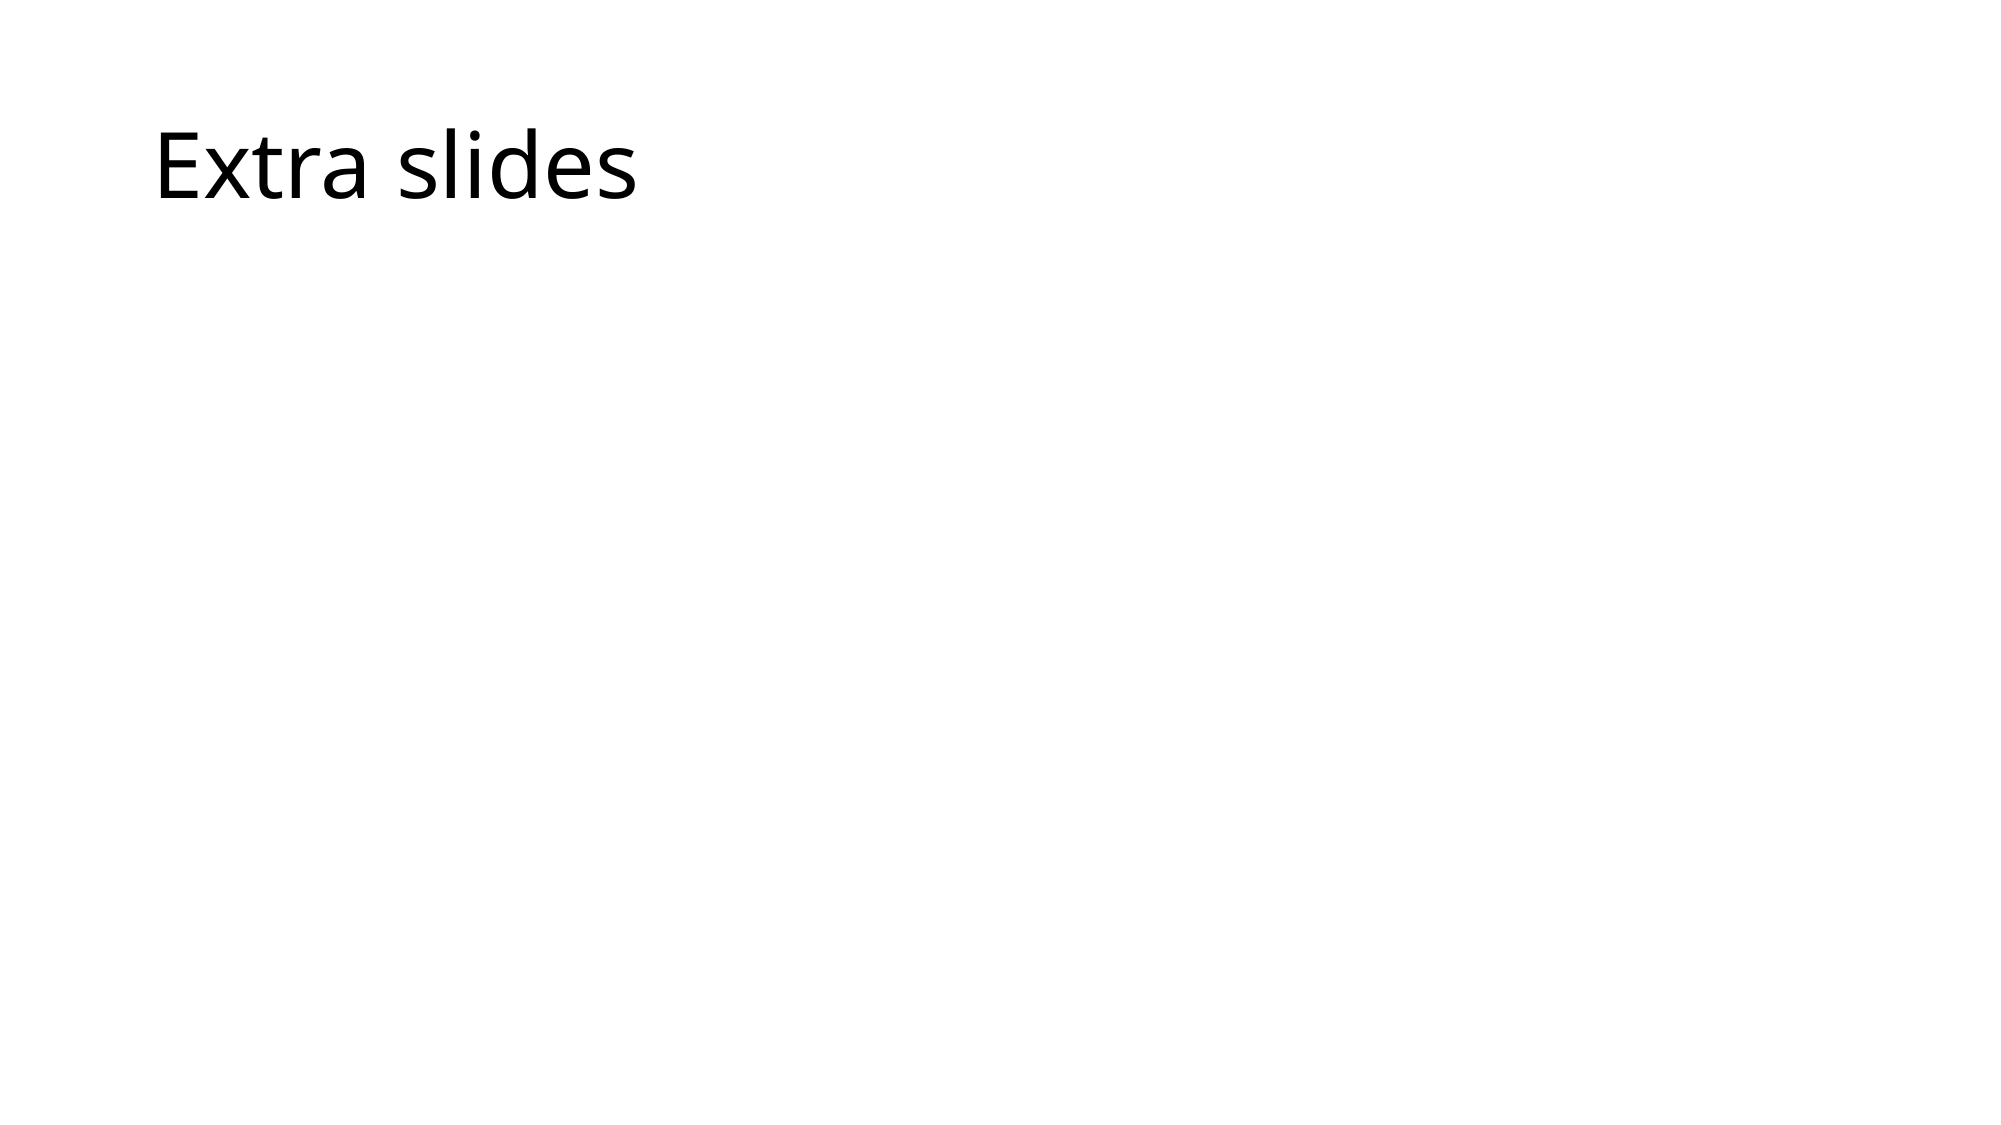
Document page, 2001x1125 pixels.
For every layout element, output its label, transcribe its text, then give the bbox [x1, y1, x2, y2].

title Extra slides [137, 59, 1863, 278]
